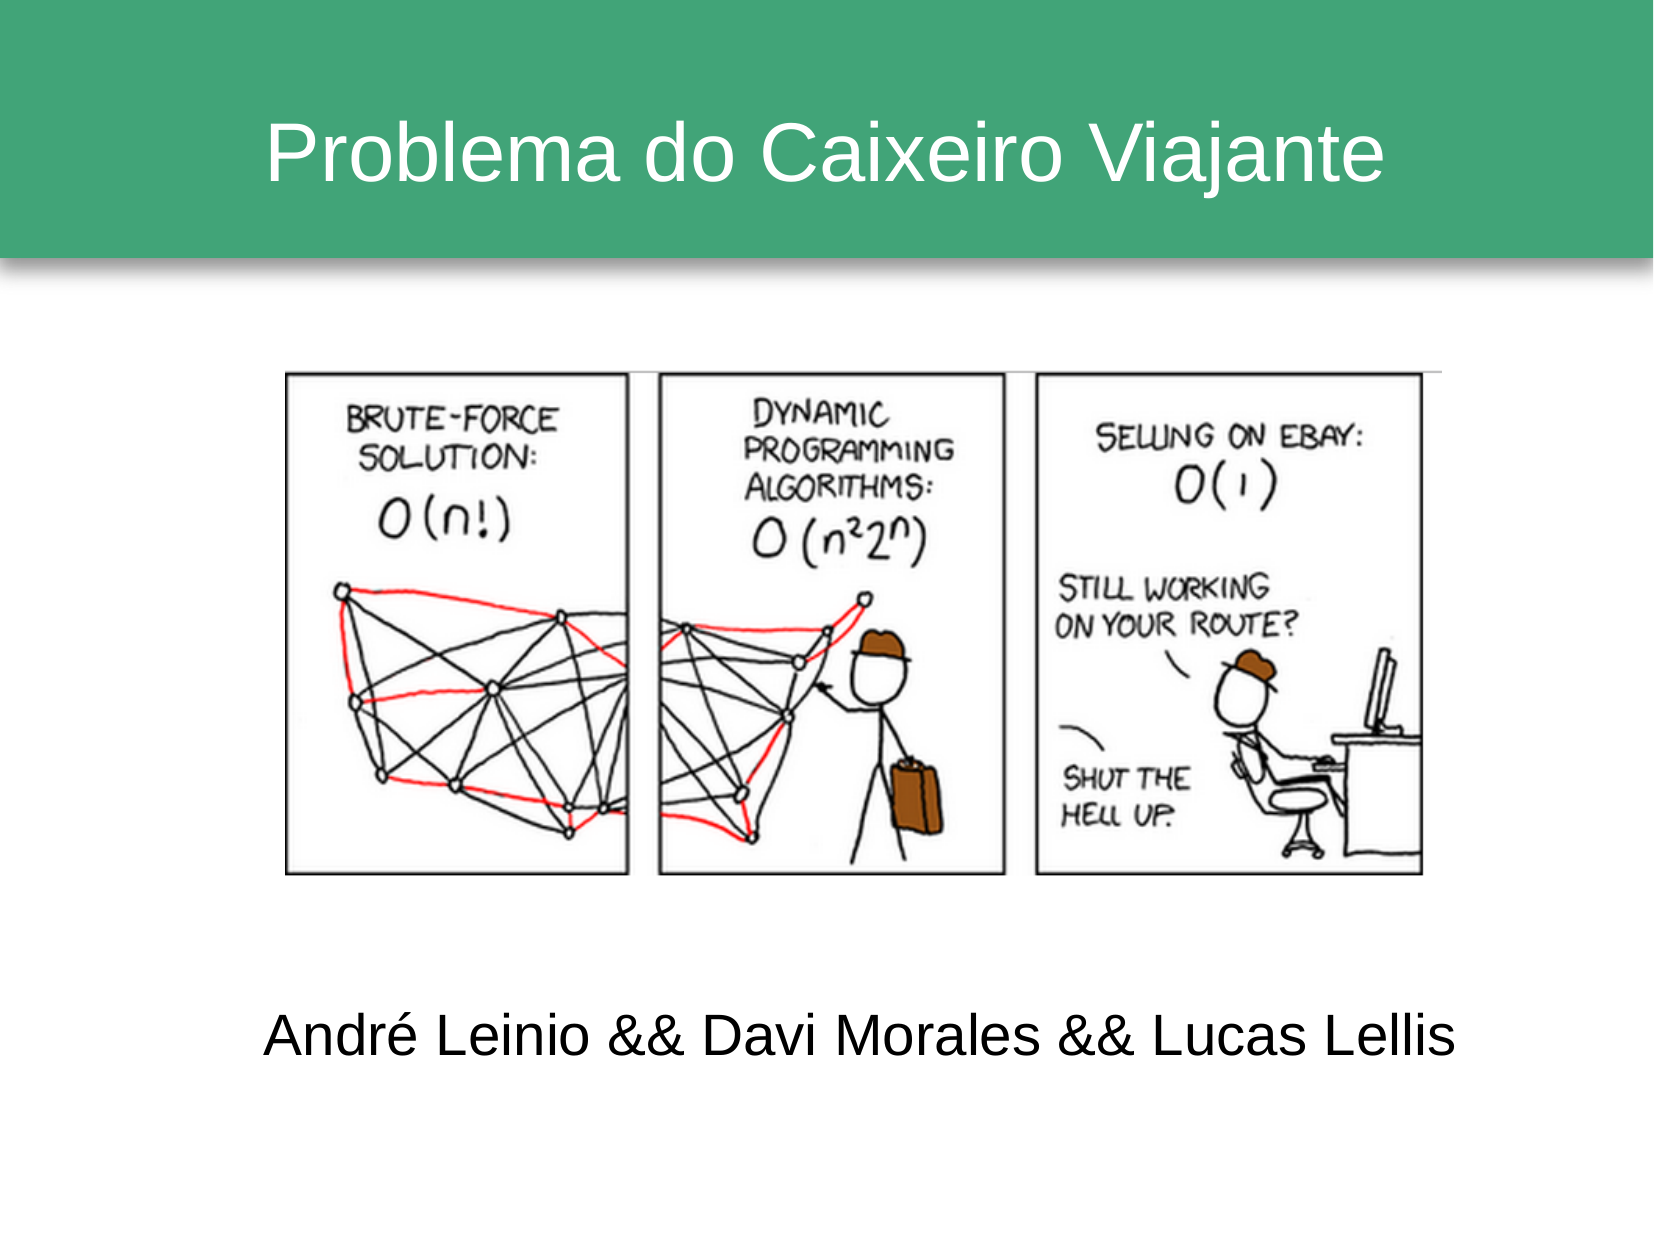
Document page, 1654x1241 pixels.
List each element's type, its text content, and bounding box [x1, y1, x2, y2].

picture [0, 0, 1654, 1241]
title Problema do Caixeiro Viajante [82, 49, 1571, 257]
subtitle André Leinio && Davi Morales && Lucas Lellis [117, 675, 1606, 1241]
